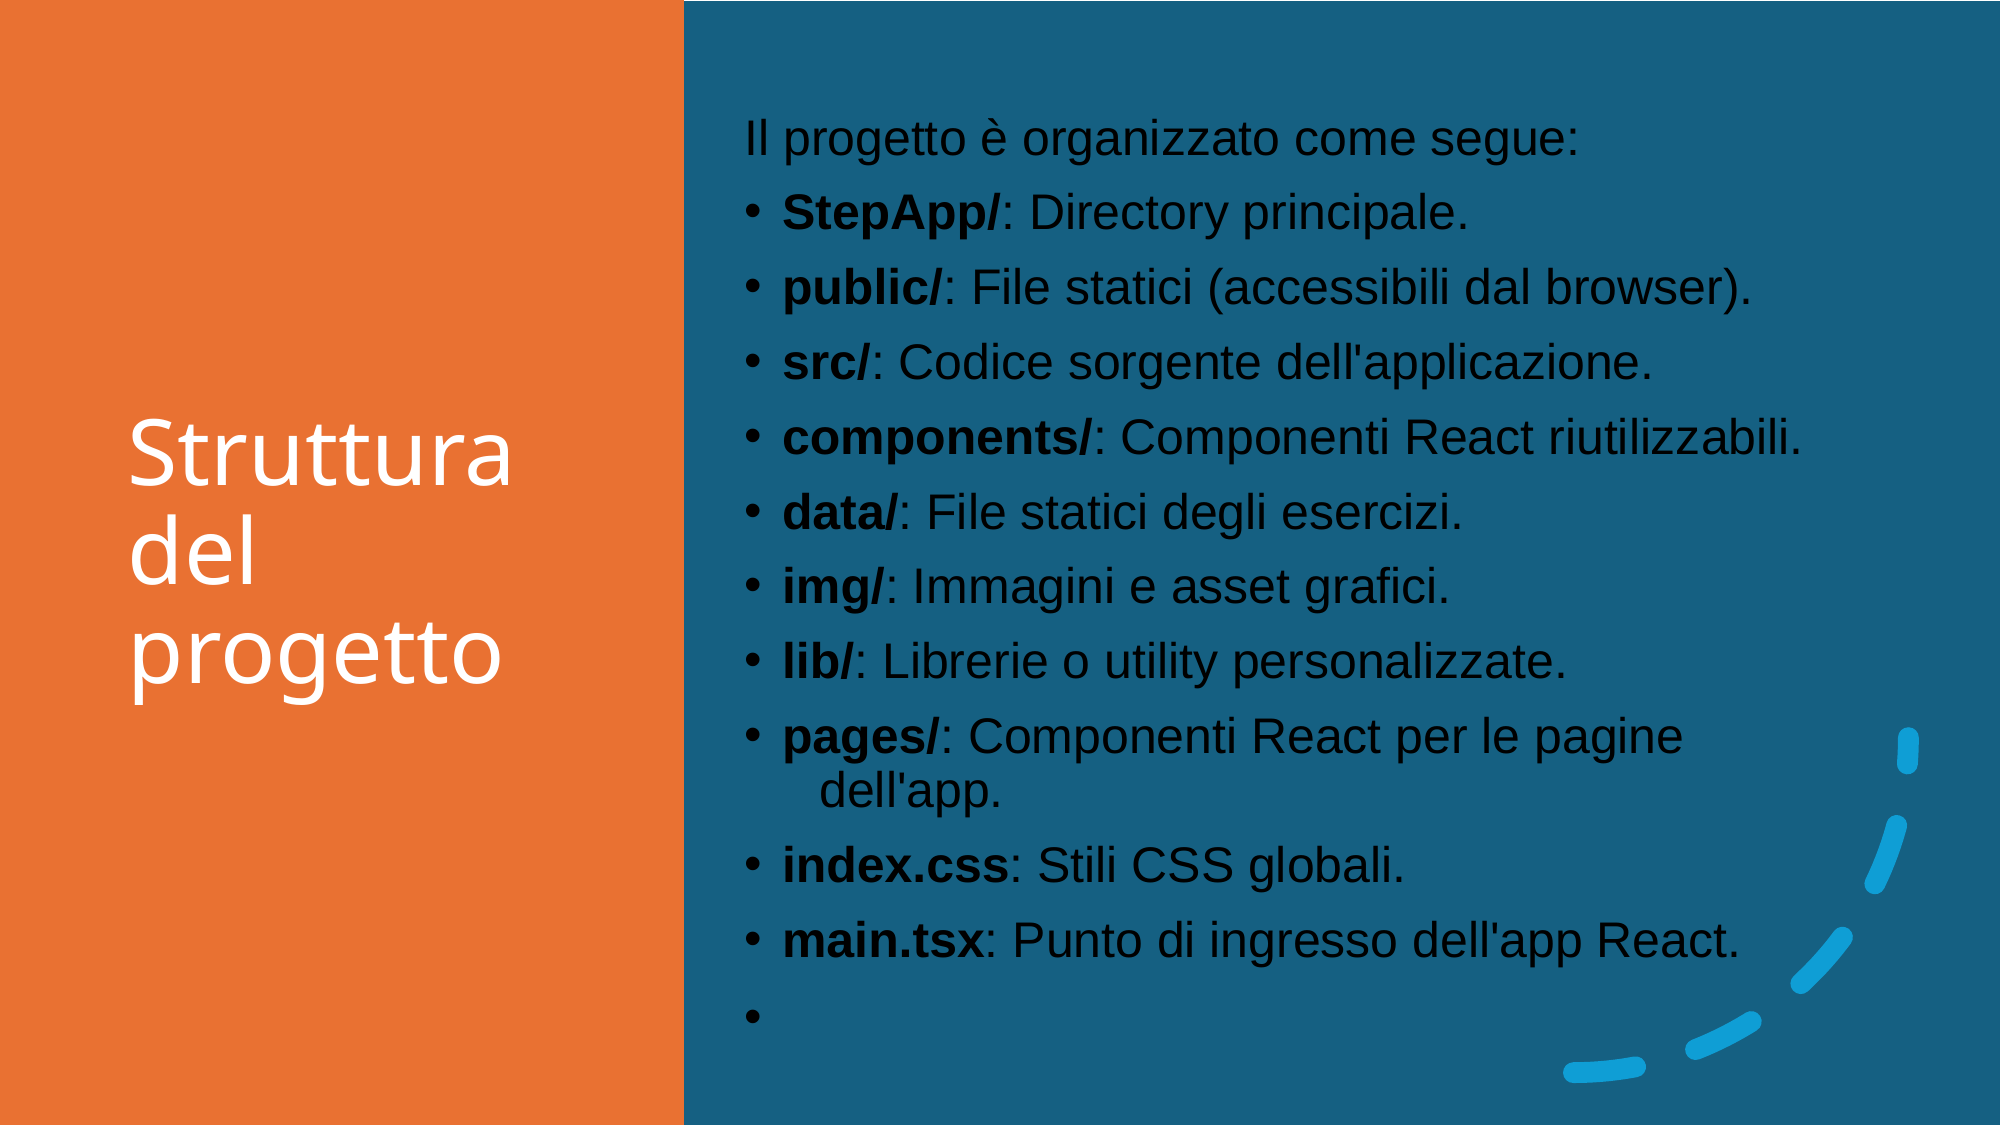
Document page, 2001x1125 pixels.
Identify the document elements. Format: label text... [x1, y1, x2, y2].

text_box [0, 0, 2000, 1125]
title Struttura del progetto [112, 97, 638, 1014]
list Il progetto è organizzato come segue: StepApp/: Directory principale. public/: File statici (accessibili dal browser). src/: Codice sorgente dell'applicazione. components/: Componenti React riutilizzabili. data/: File statici degli esercizi. img/: Immagini e asset grafici. lib/: Librerie o utility personalizzate. pages/: Componenti React per le pagine dell'app. index.css: Stili CSS globali. main.tsx: Punto di ingresso dell'app React. [729, 97, 1863, 1060]
